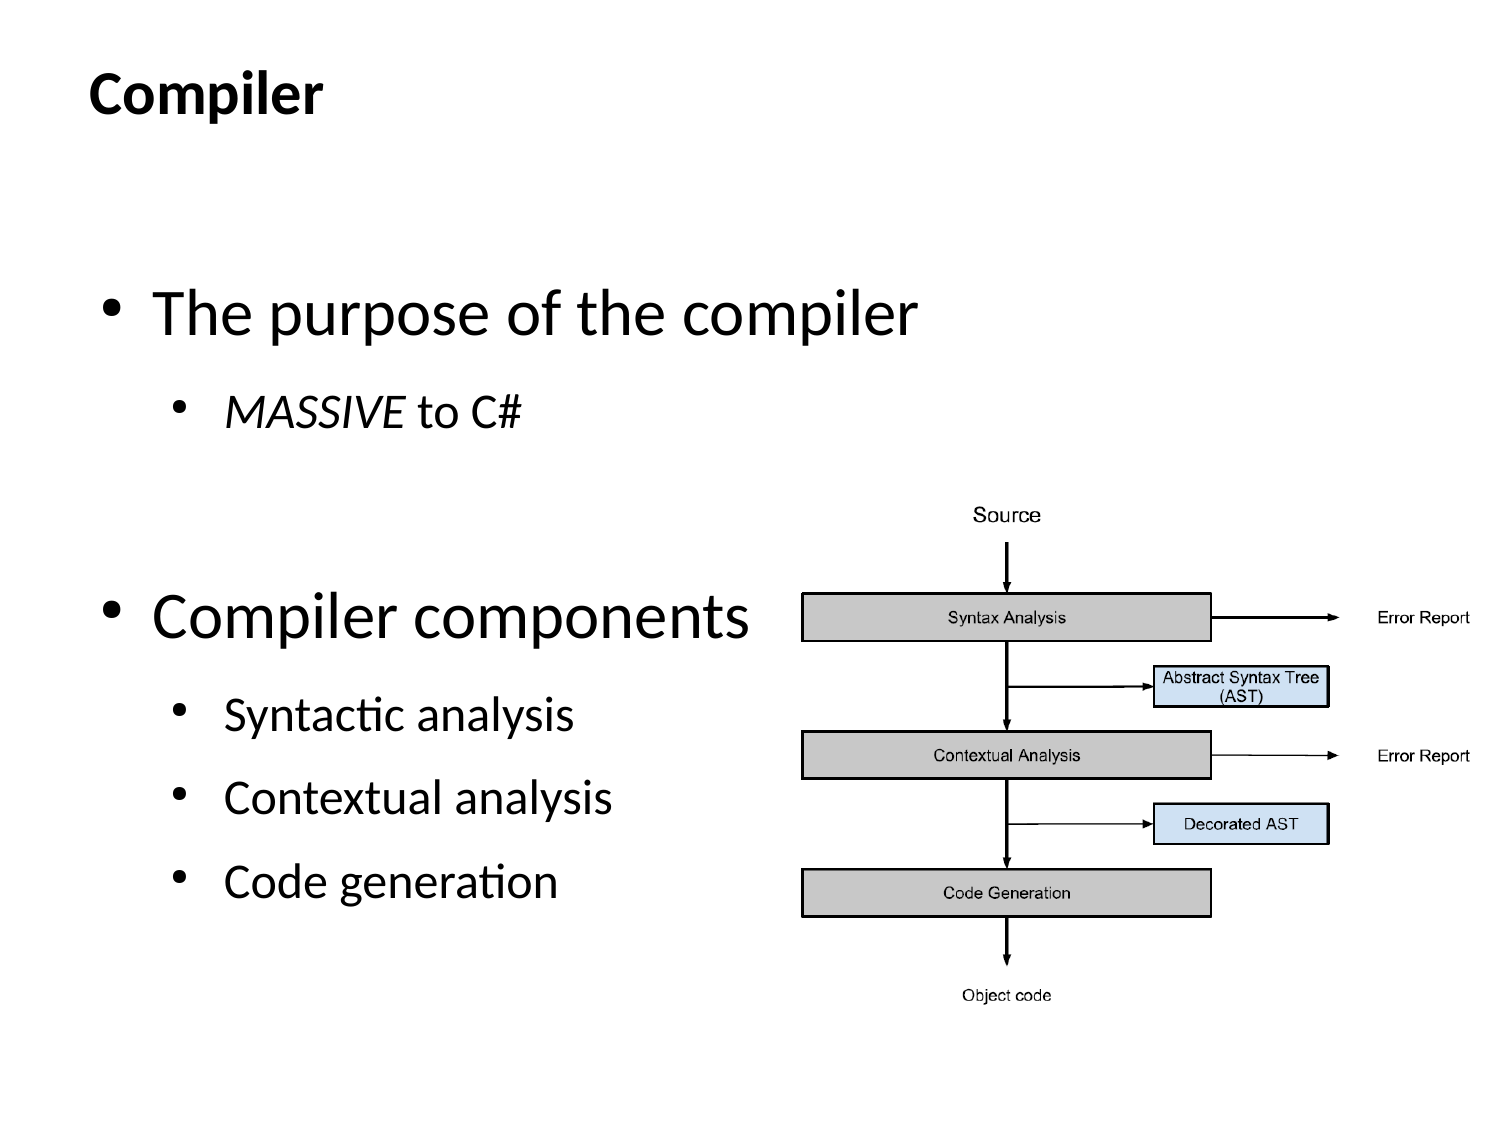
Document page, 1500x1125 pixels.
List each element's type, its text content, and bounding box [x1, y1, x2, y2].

picture [801, 501, 1477, 1012]
list The purpose of the compiler MASSIVE to C# Compiler components Syntactic analysis Contextual analysis Code generation [67, 261, 1418, 1004]
title Compiler [75, 45, 1425, 233]
